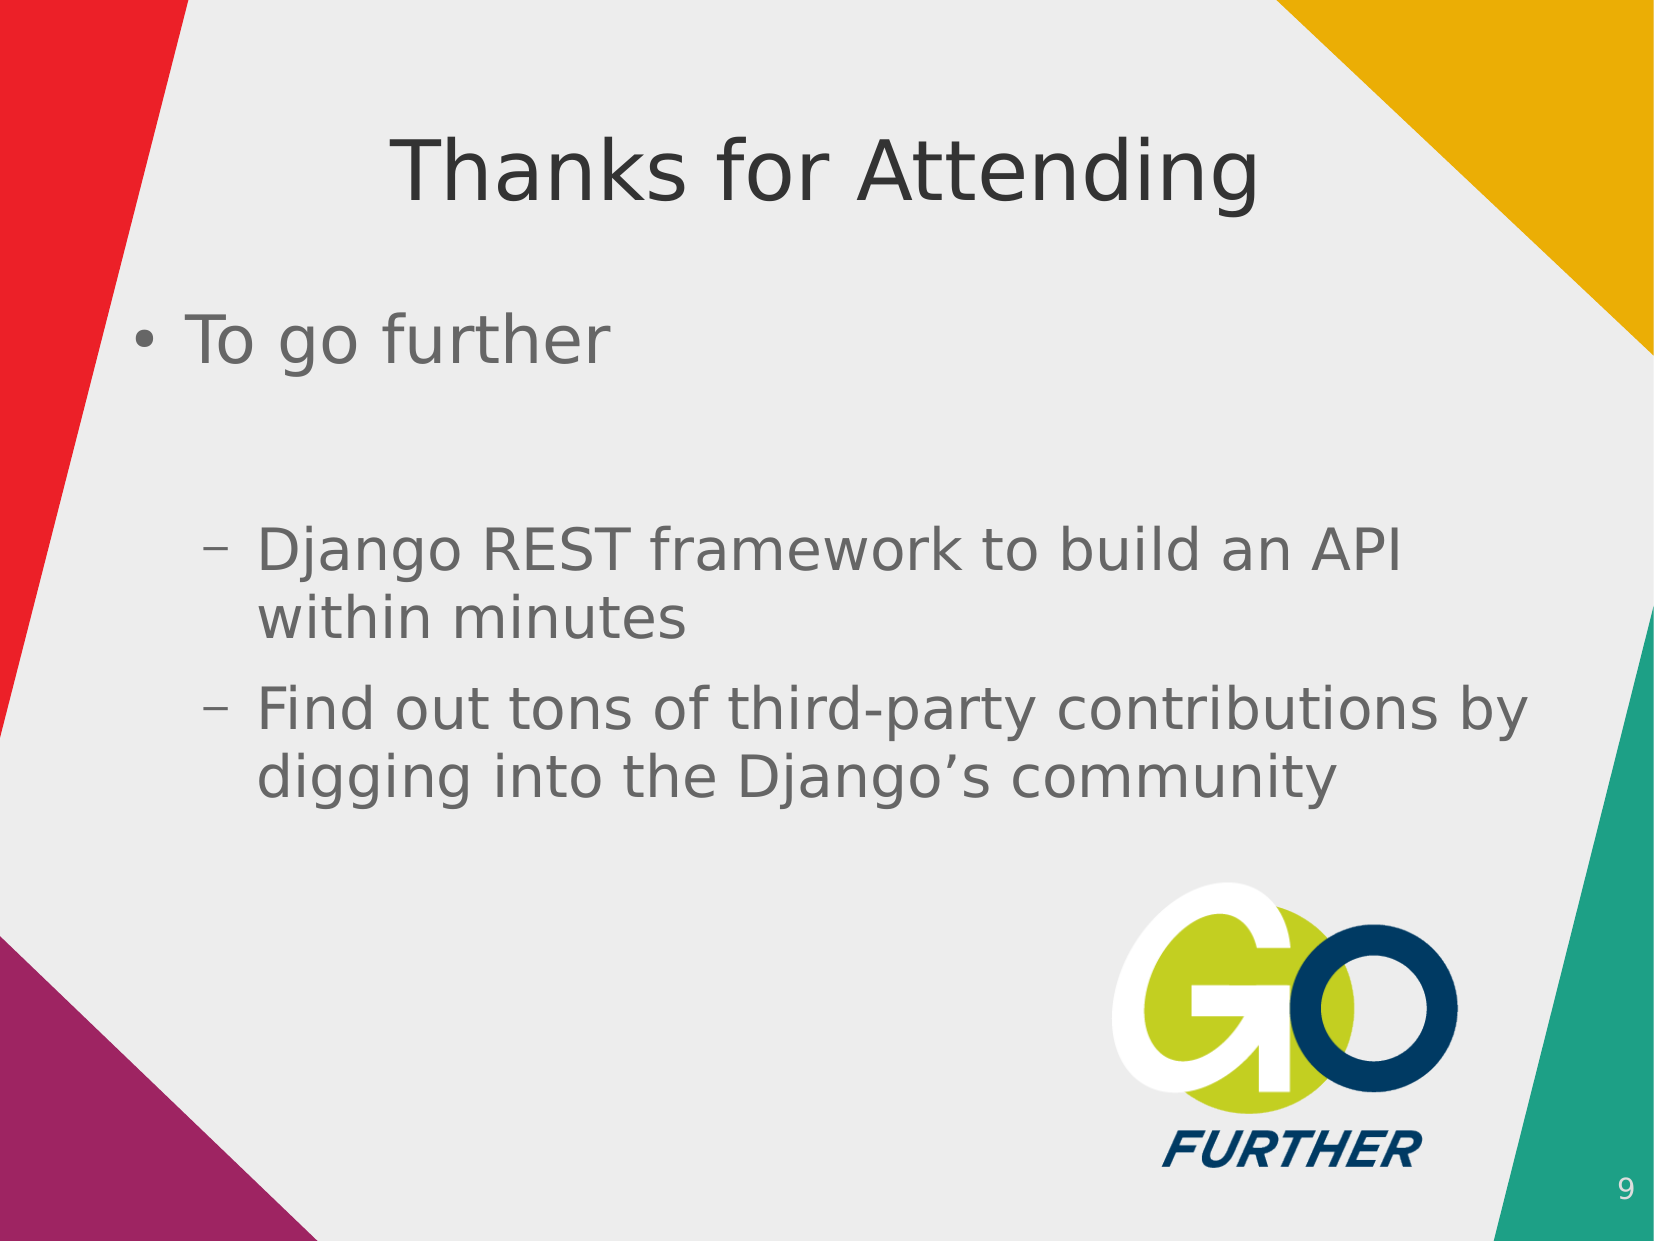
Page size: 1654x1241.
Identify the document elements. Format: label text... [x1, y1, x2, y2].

title Thanks for Attending [114, 73, 1539, 271]
picture [1110, 857, 1477, 1224]
list To go further Django REST framework to build an API within minutes Find out tons of third-party contributions by digging into the Django’s community [114, 302, 1539, 1033]
